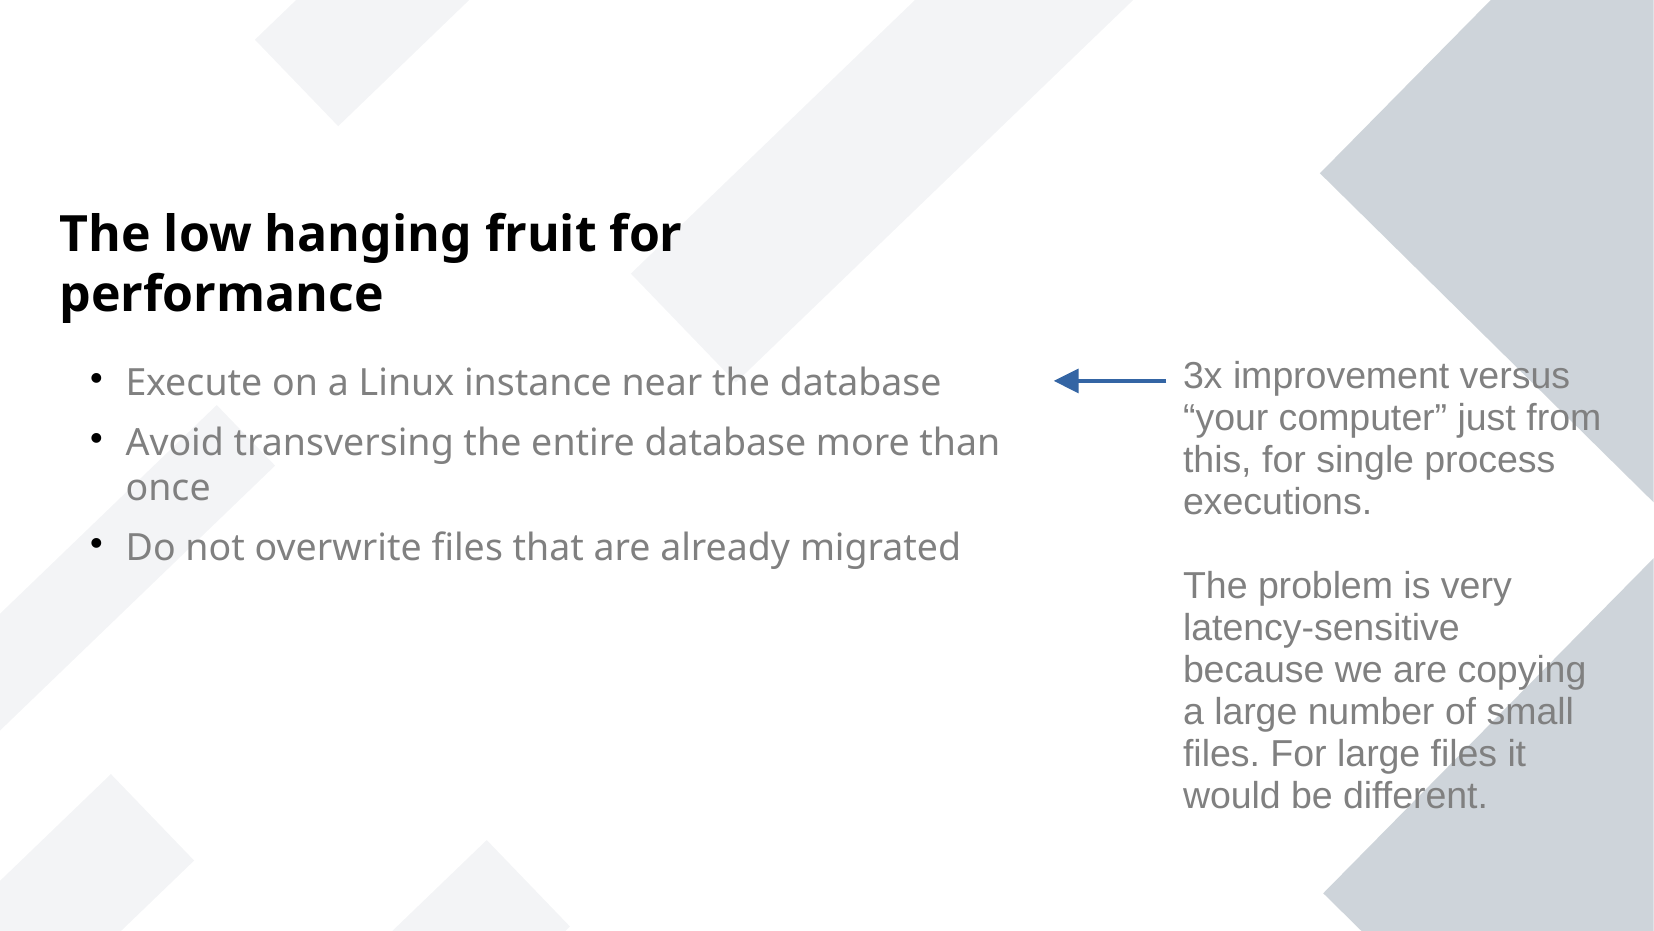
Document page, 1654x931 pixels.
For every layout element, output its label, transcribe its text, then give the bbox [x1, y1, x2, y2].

text_box The low hanging fruit for performance [44, 193, 1013, 301]
text_box 3x improvement versus “your computer” just from this, for single process executions. The problem is very latency-sensitive because we are copying a large number of small files. For large files it would be different. [1168, 347, 1619, 825]
text_box Execute on a Linux instance near the database Avoid transversing the entire database more than once Do not overwrite files that are already migrated [75, 350, 1088, 680]
